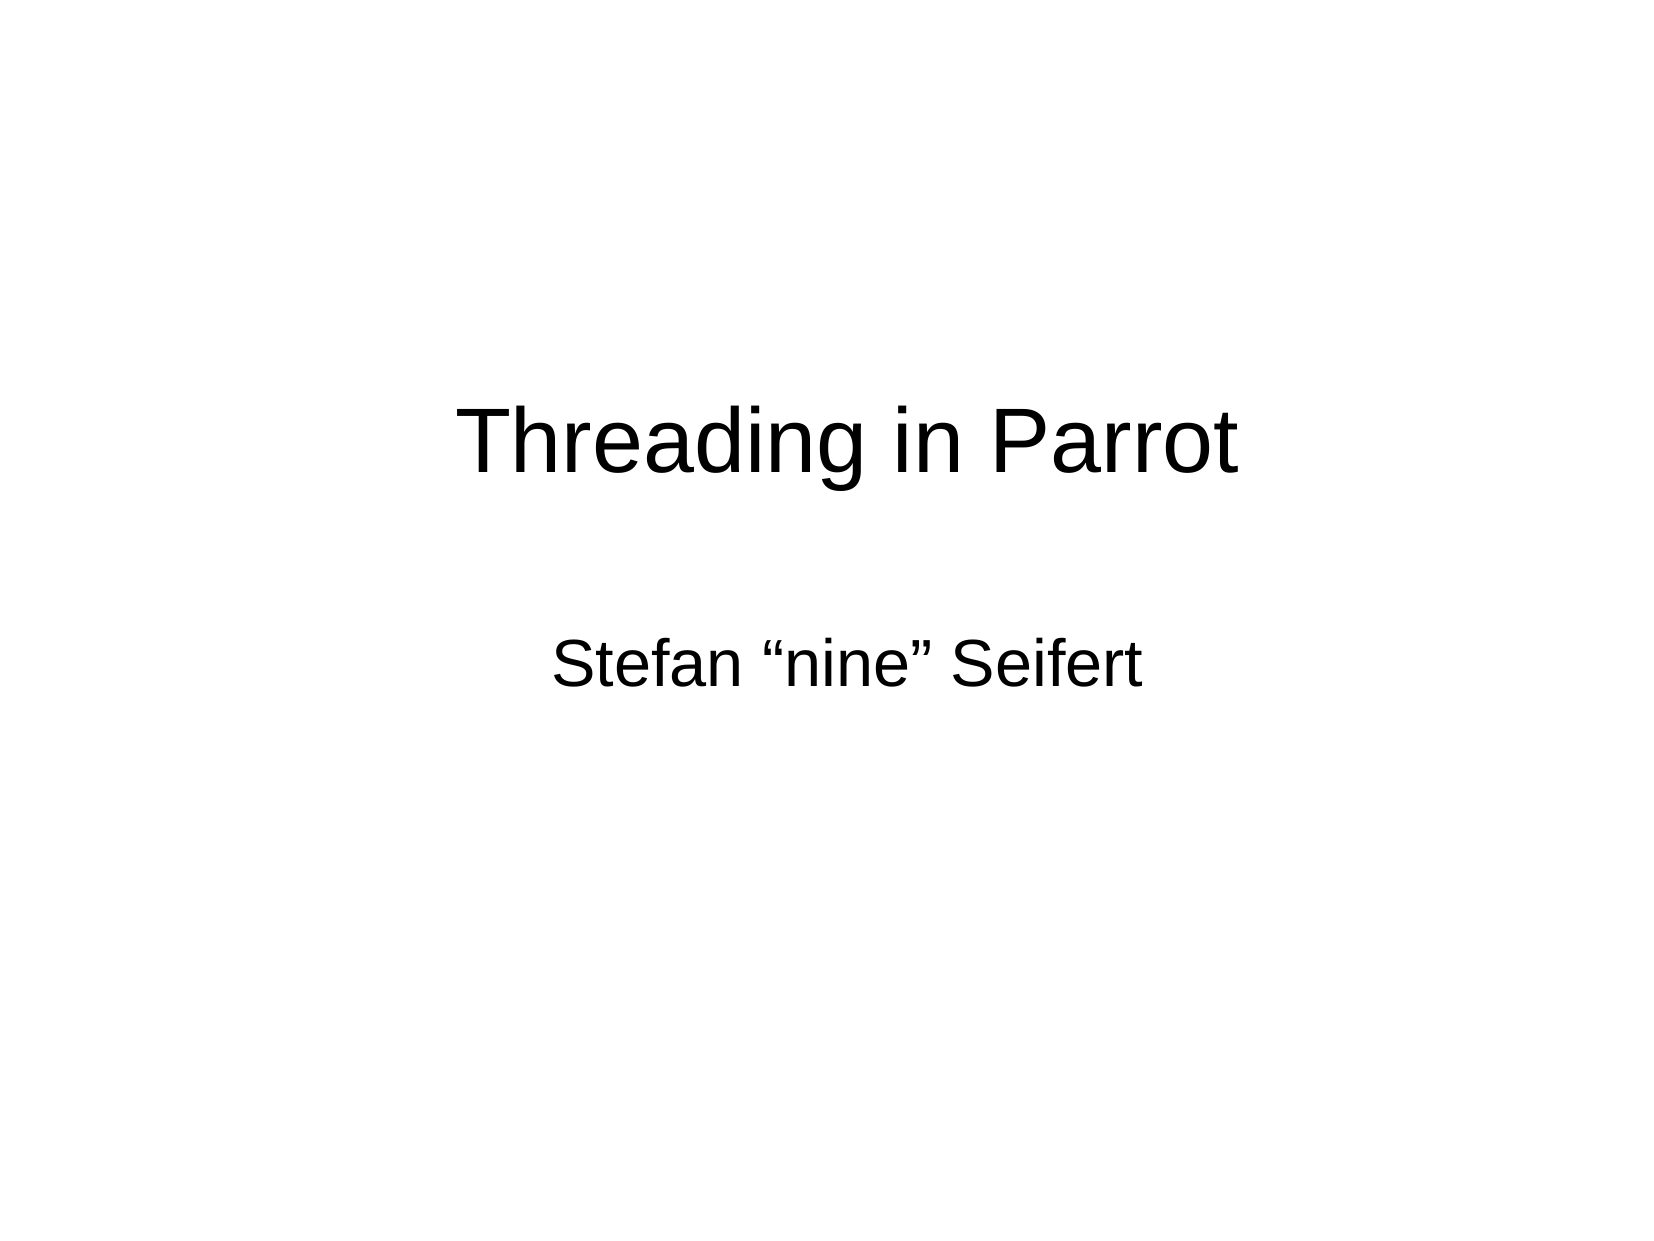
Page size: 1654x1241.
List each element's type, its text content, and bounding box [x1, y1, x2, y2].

list Threading in Parrot Stefan “nine” Seifert [68, 389, 1557, 1209]
